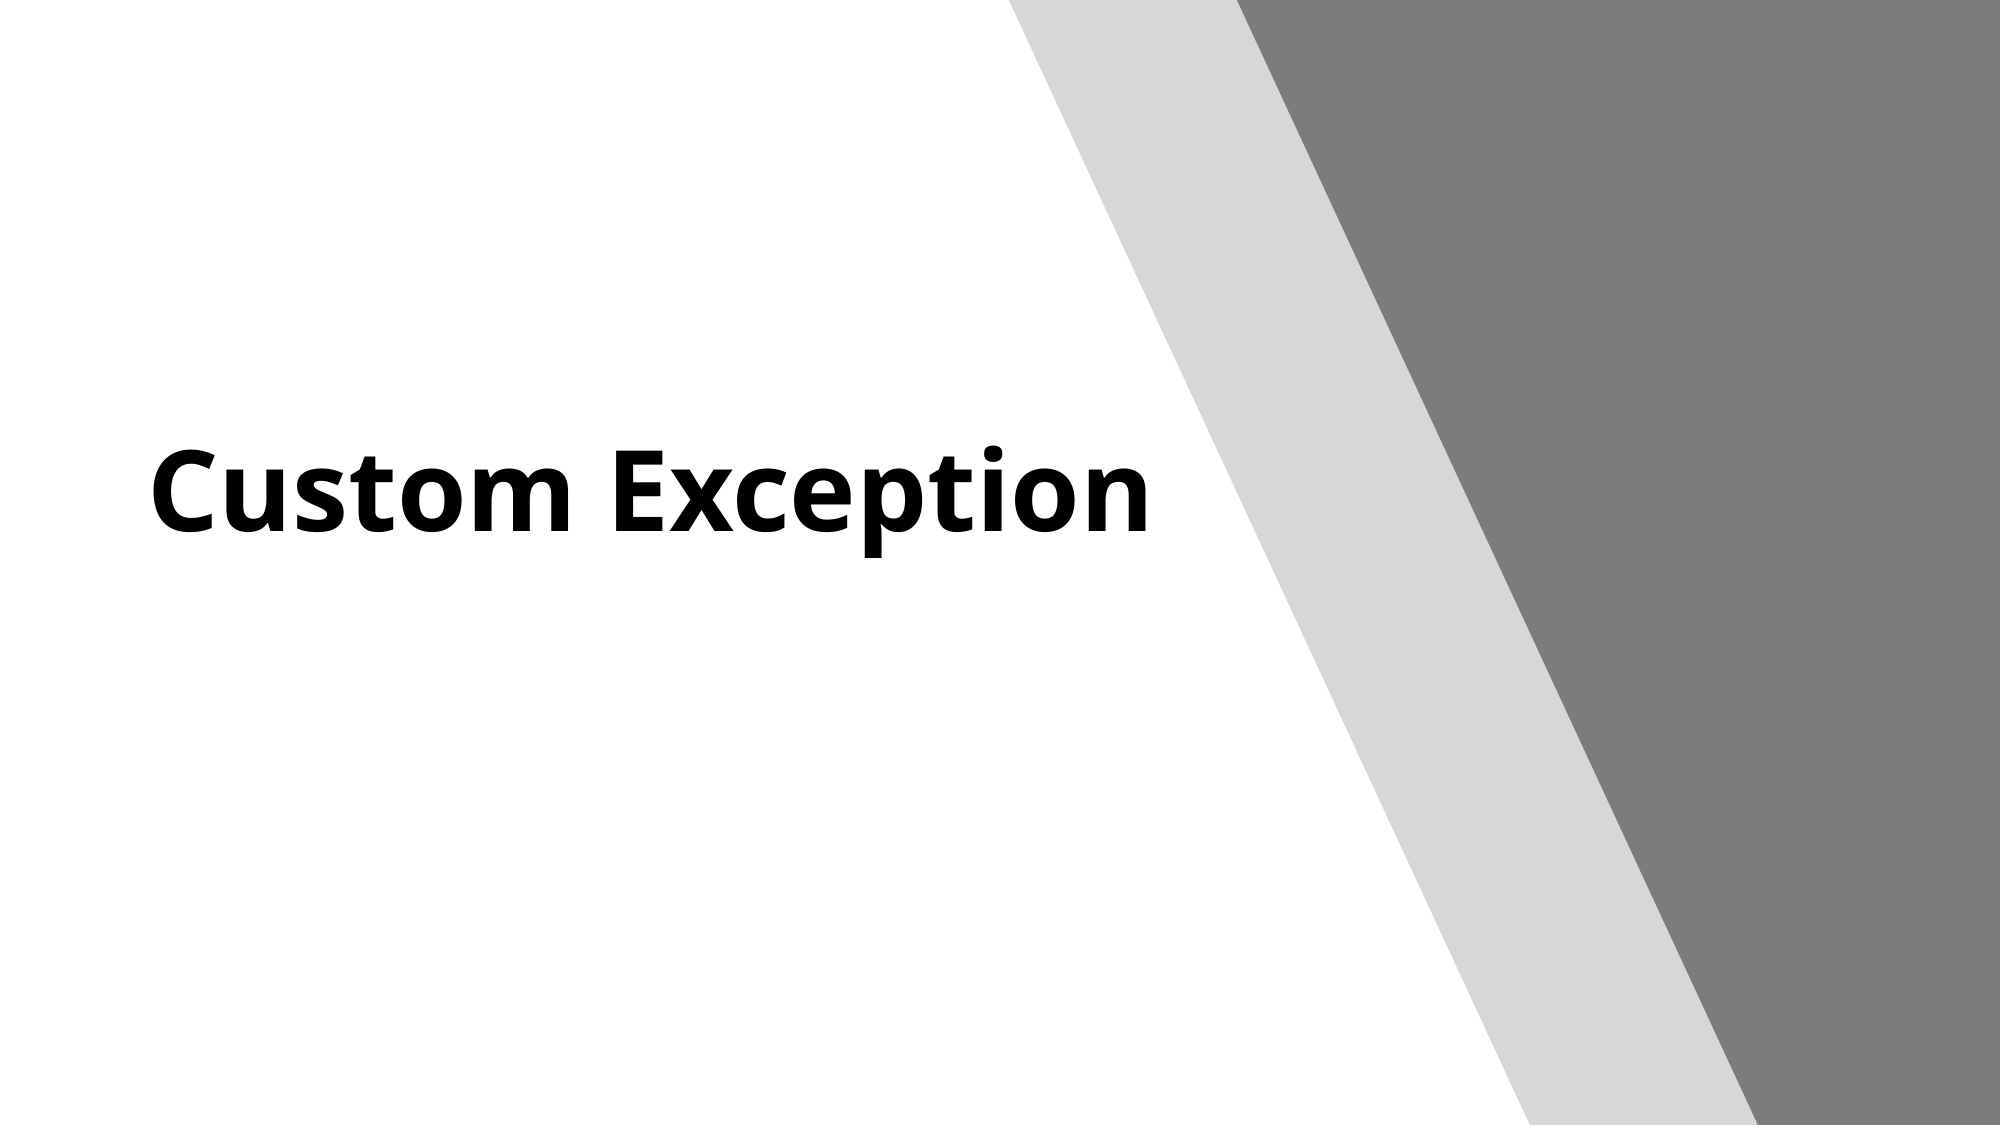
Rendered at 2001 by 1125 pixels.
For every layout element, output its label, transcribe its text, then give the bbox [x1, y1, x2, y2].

title Custom Exception [131, 426, 1183, 965]
text_box [0, 0, 2000, 1125]
